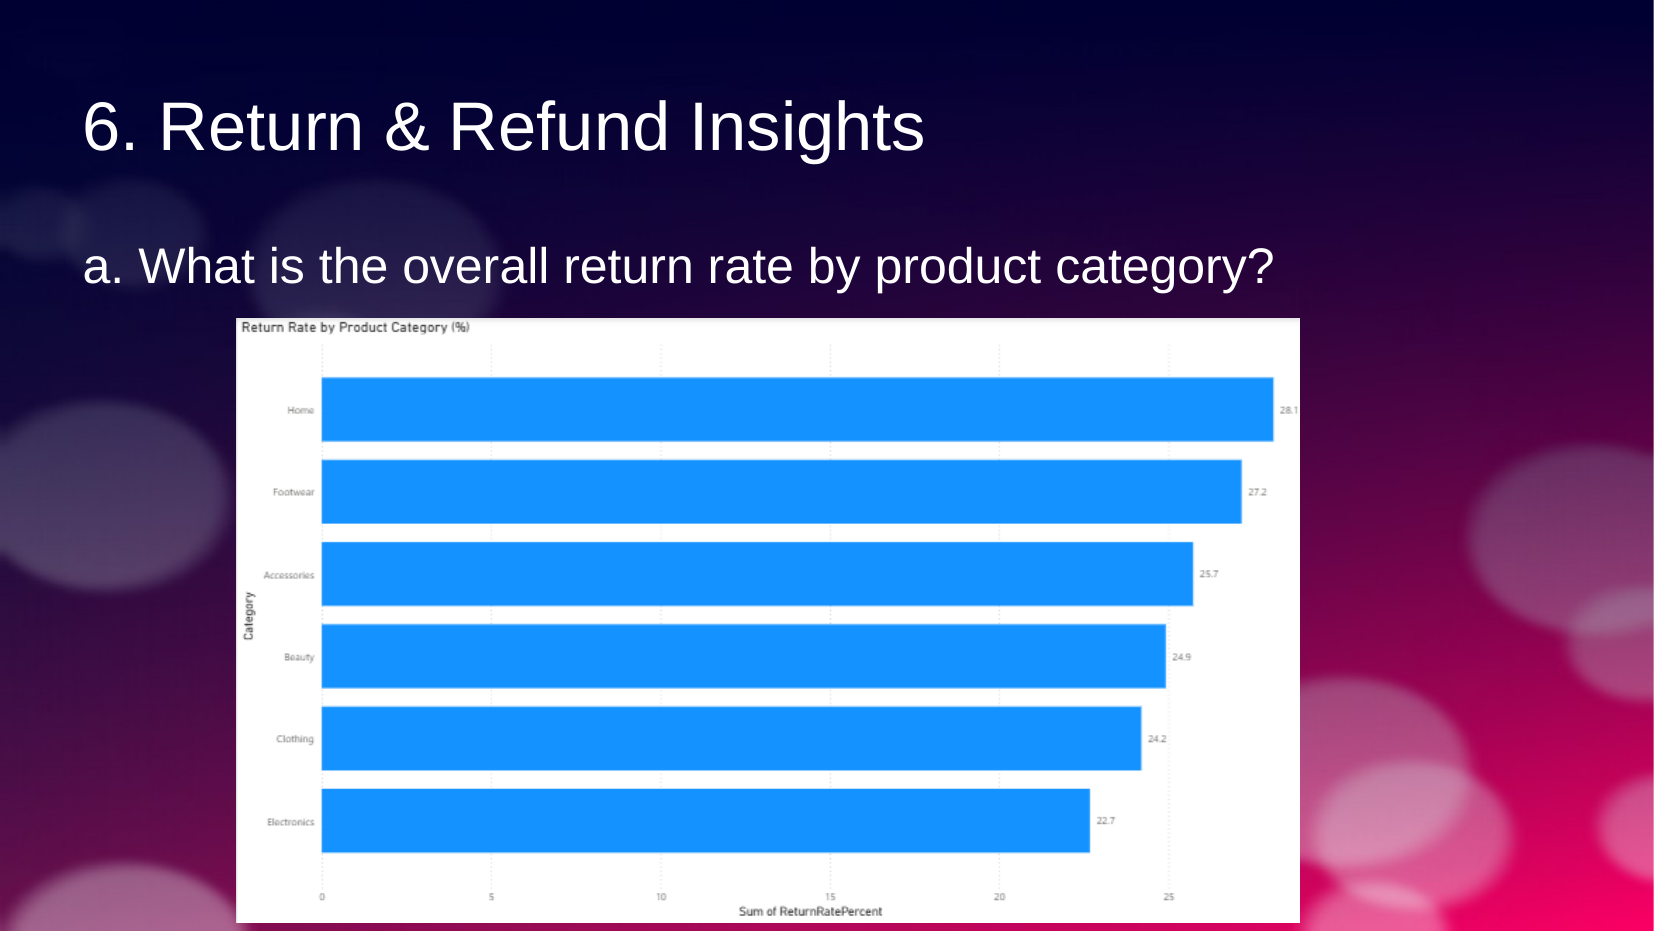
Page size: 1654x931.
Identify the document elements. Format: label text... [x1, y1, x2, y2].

title 6. Return & Refund Insights [82, 45, 1571, 201]
list a. What is the overall return rate by product category? [82, 233, 1571, 709]
picture [236, 318, 1300, 923]
